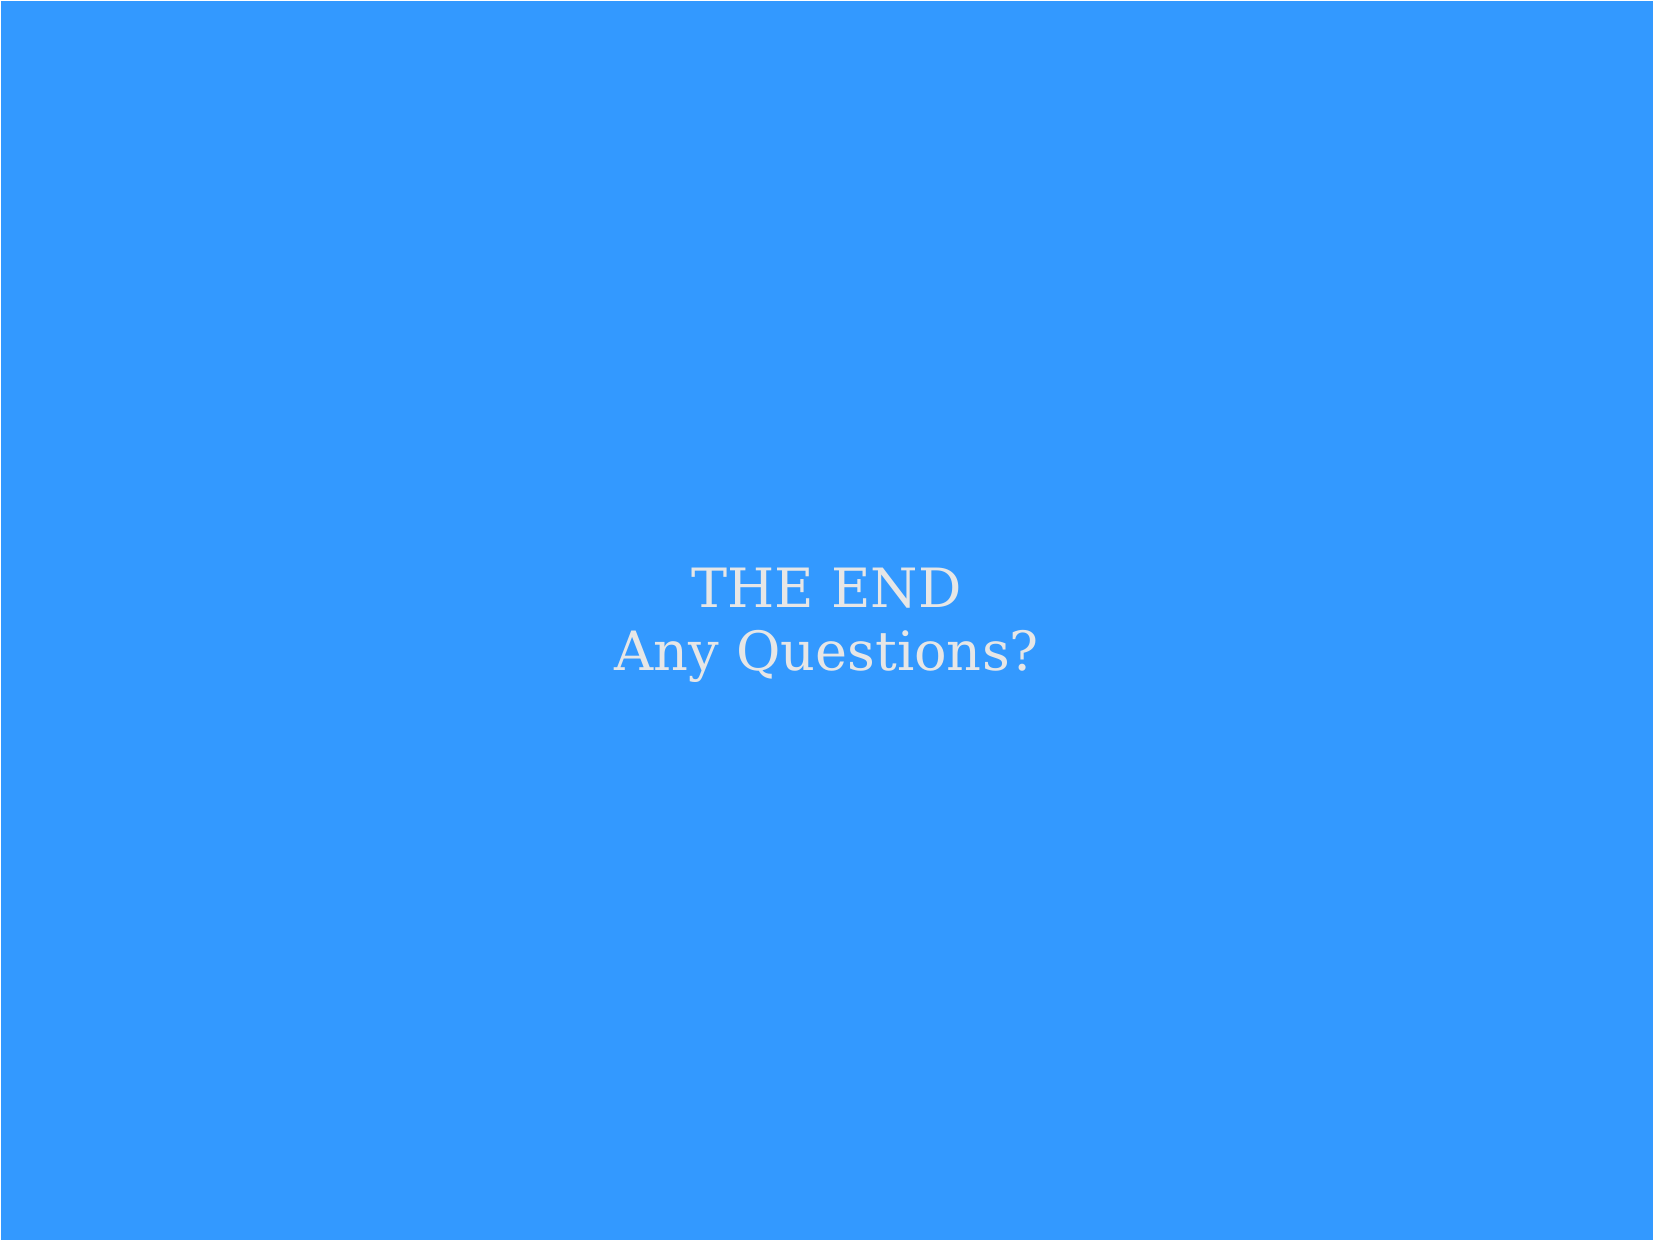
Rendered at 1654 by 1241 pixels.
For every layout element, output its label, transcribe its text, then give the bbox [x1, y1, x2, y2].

text_box THE END Any Questions? [0, 0, 1654, 1241]
